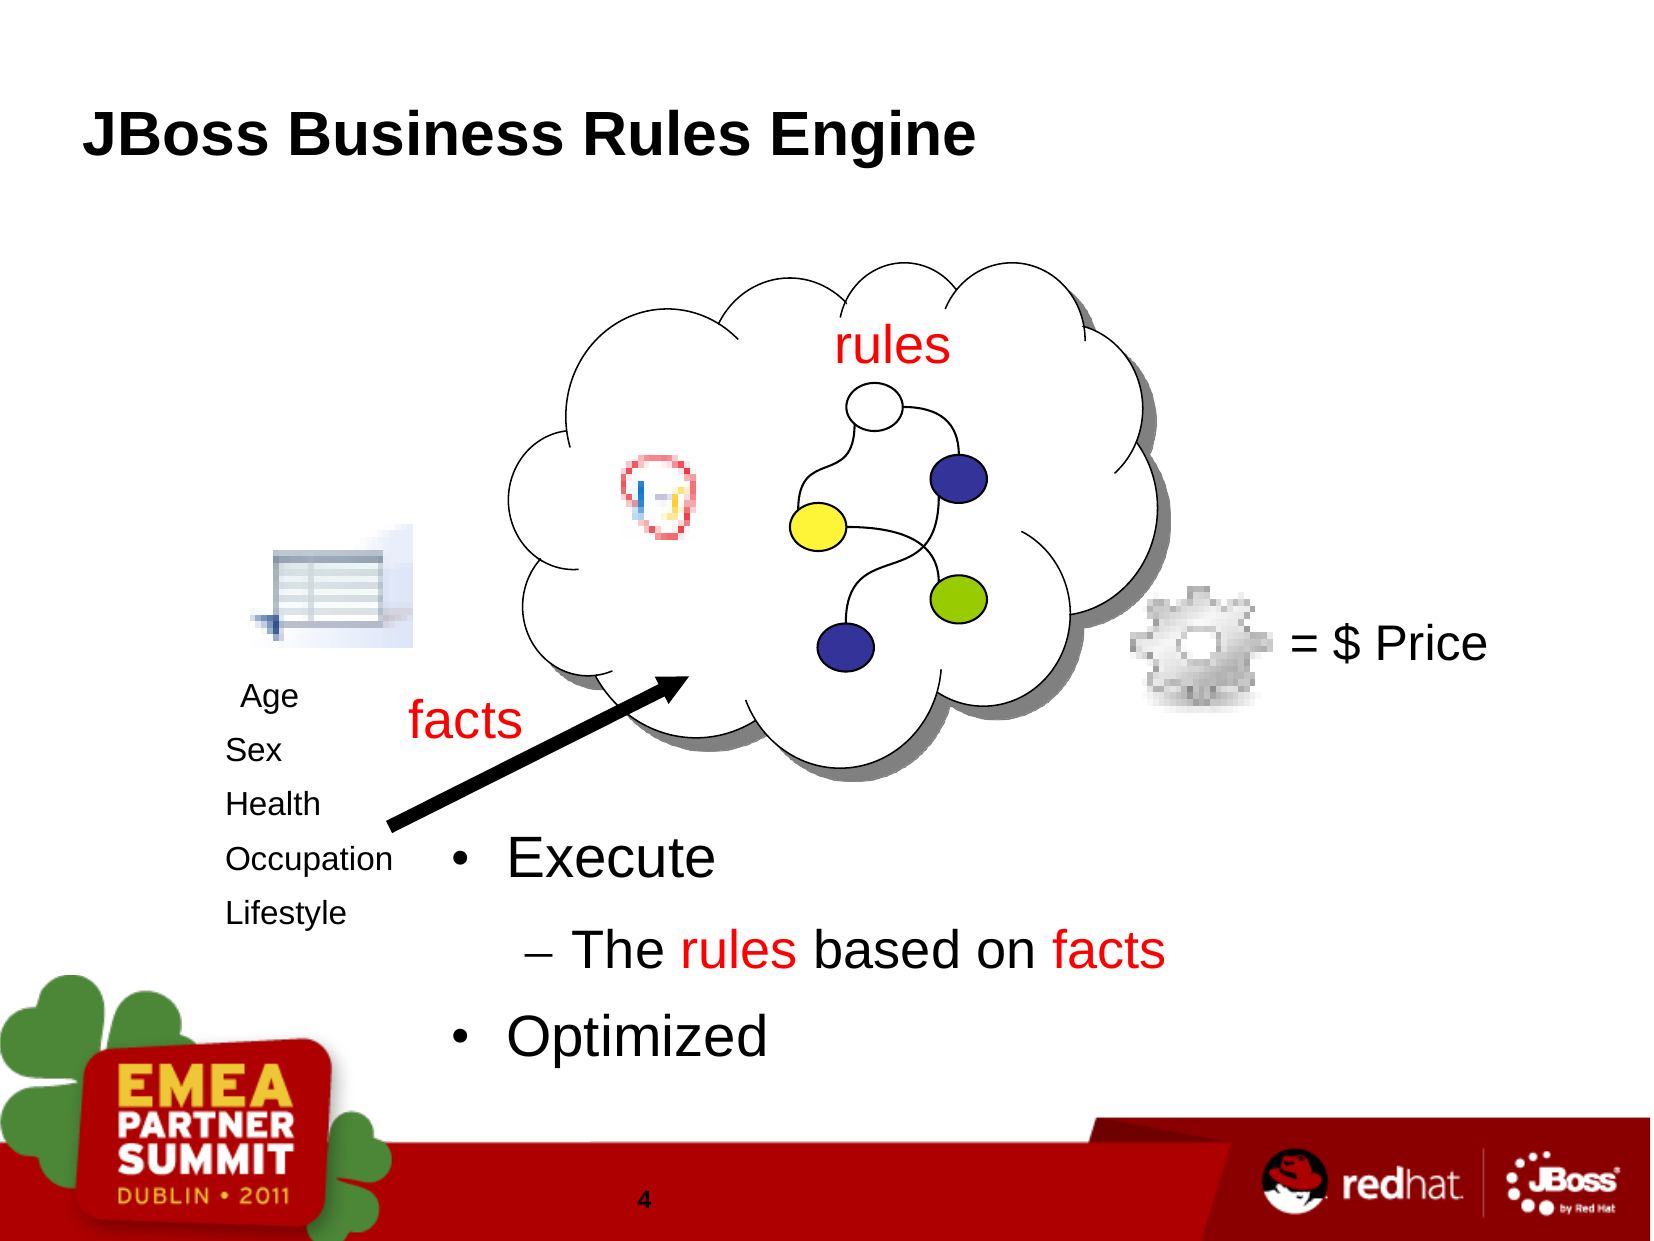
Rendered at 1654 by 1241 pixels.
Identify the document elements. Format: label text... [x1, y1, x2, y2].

picture [621, 455, 696, 540]
text_box rules [712, 314, 1105, 376]
text_box [508, 308, 1158, 769]
picture [1125, 586, 1273, 713]
text_box facts [286, 689, 676, 751]
list Age Sex Health Occupation Lifestyle [225, 675, 551, 1106]
picture [0, 975, 1651, 1241]
text_box [724, 262, 1081, 314]
list Execute The rules based on facts Optimized [450, 825, 1654, 1201]
picture [250, 524, 413, 648]
text_box = $ Price [1274, 604, 1613, 676]
title JBoss Business Rules Engine [82, 37, 1571, 226]
